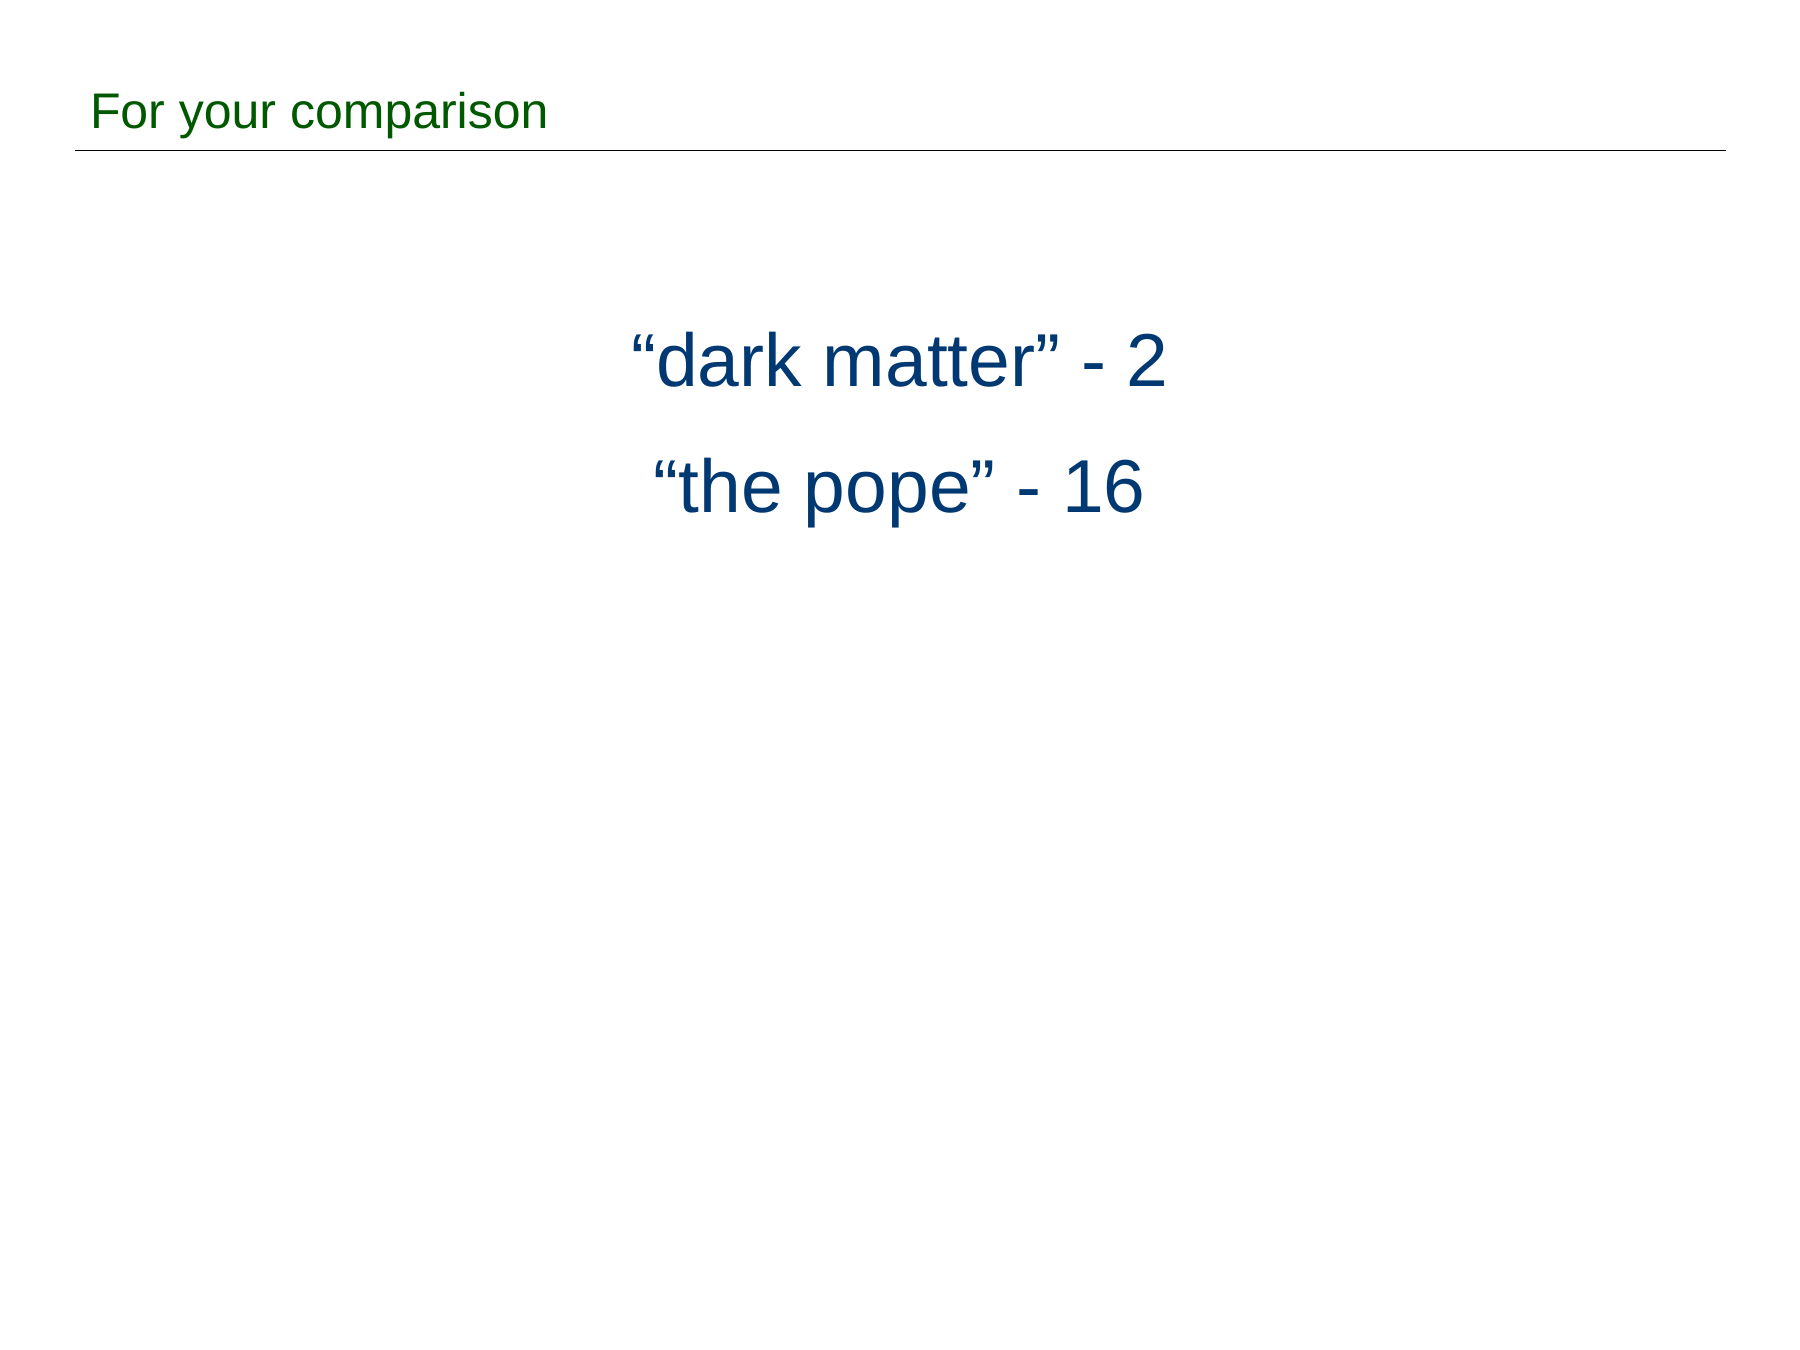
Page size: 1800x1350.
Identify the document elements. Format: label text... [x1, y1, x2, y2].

title For your comparison [90, 38, 1710, 147]
text_box “dark matter” - 2 “the pope” - 16 [0, 269, 1800, 1350]
